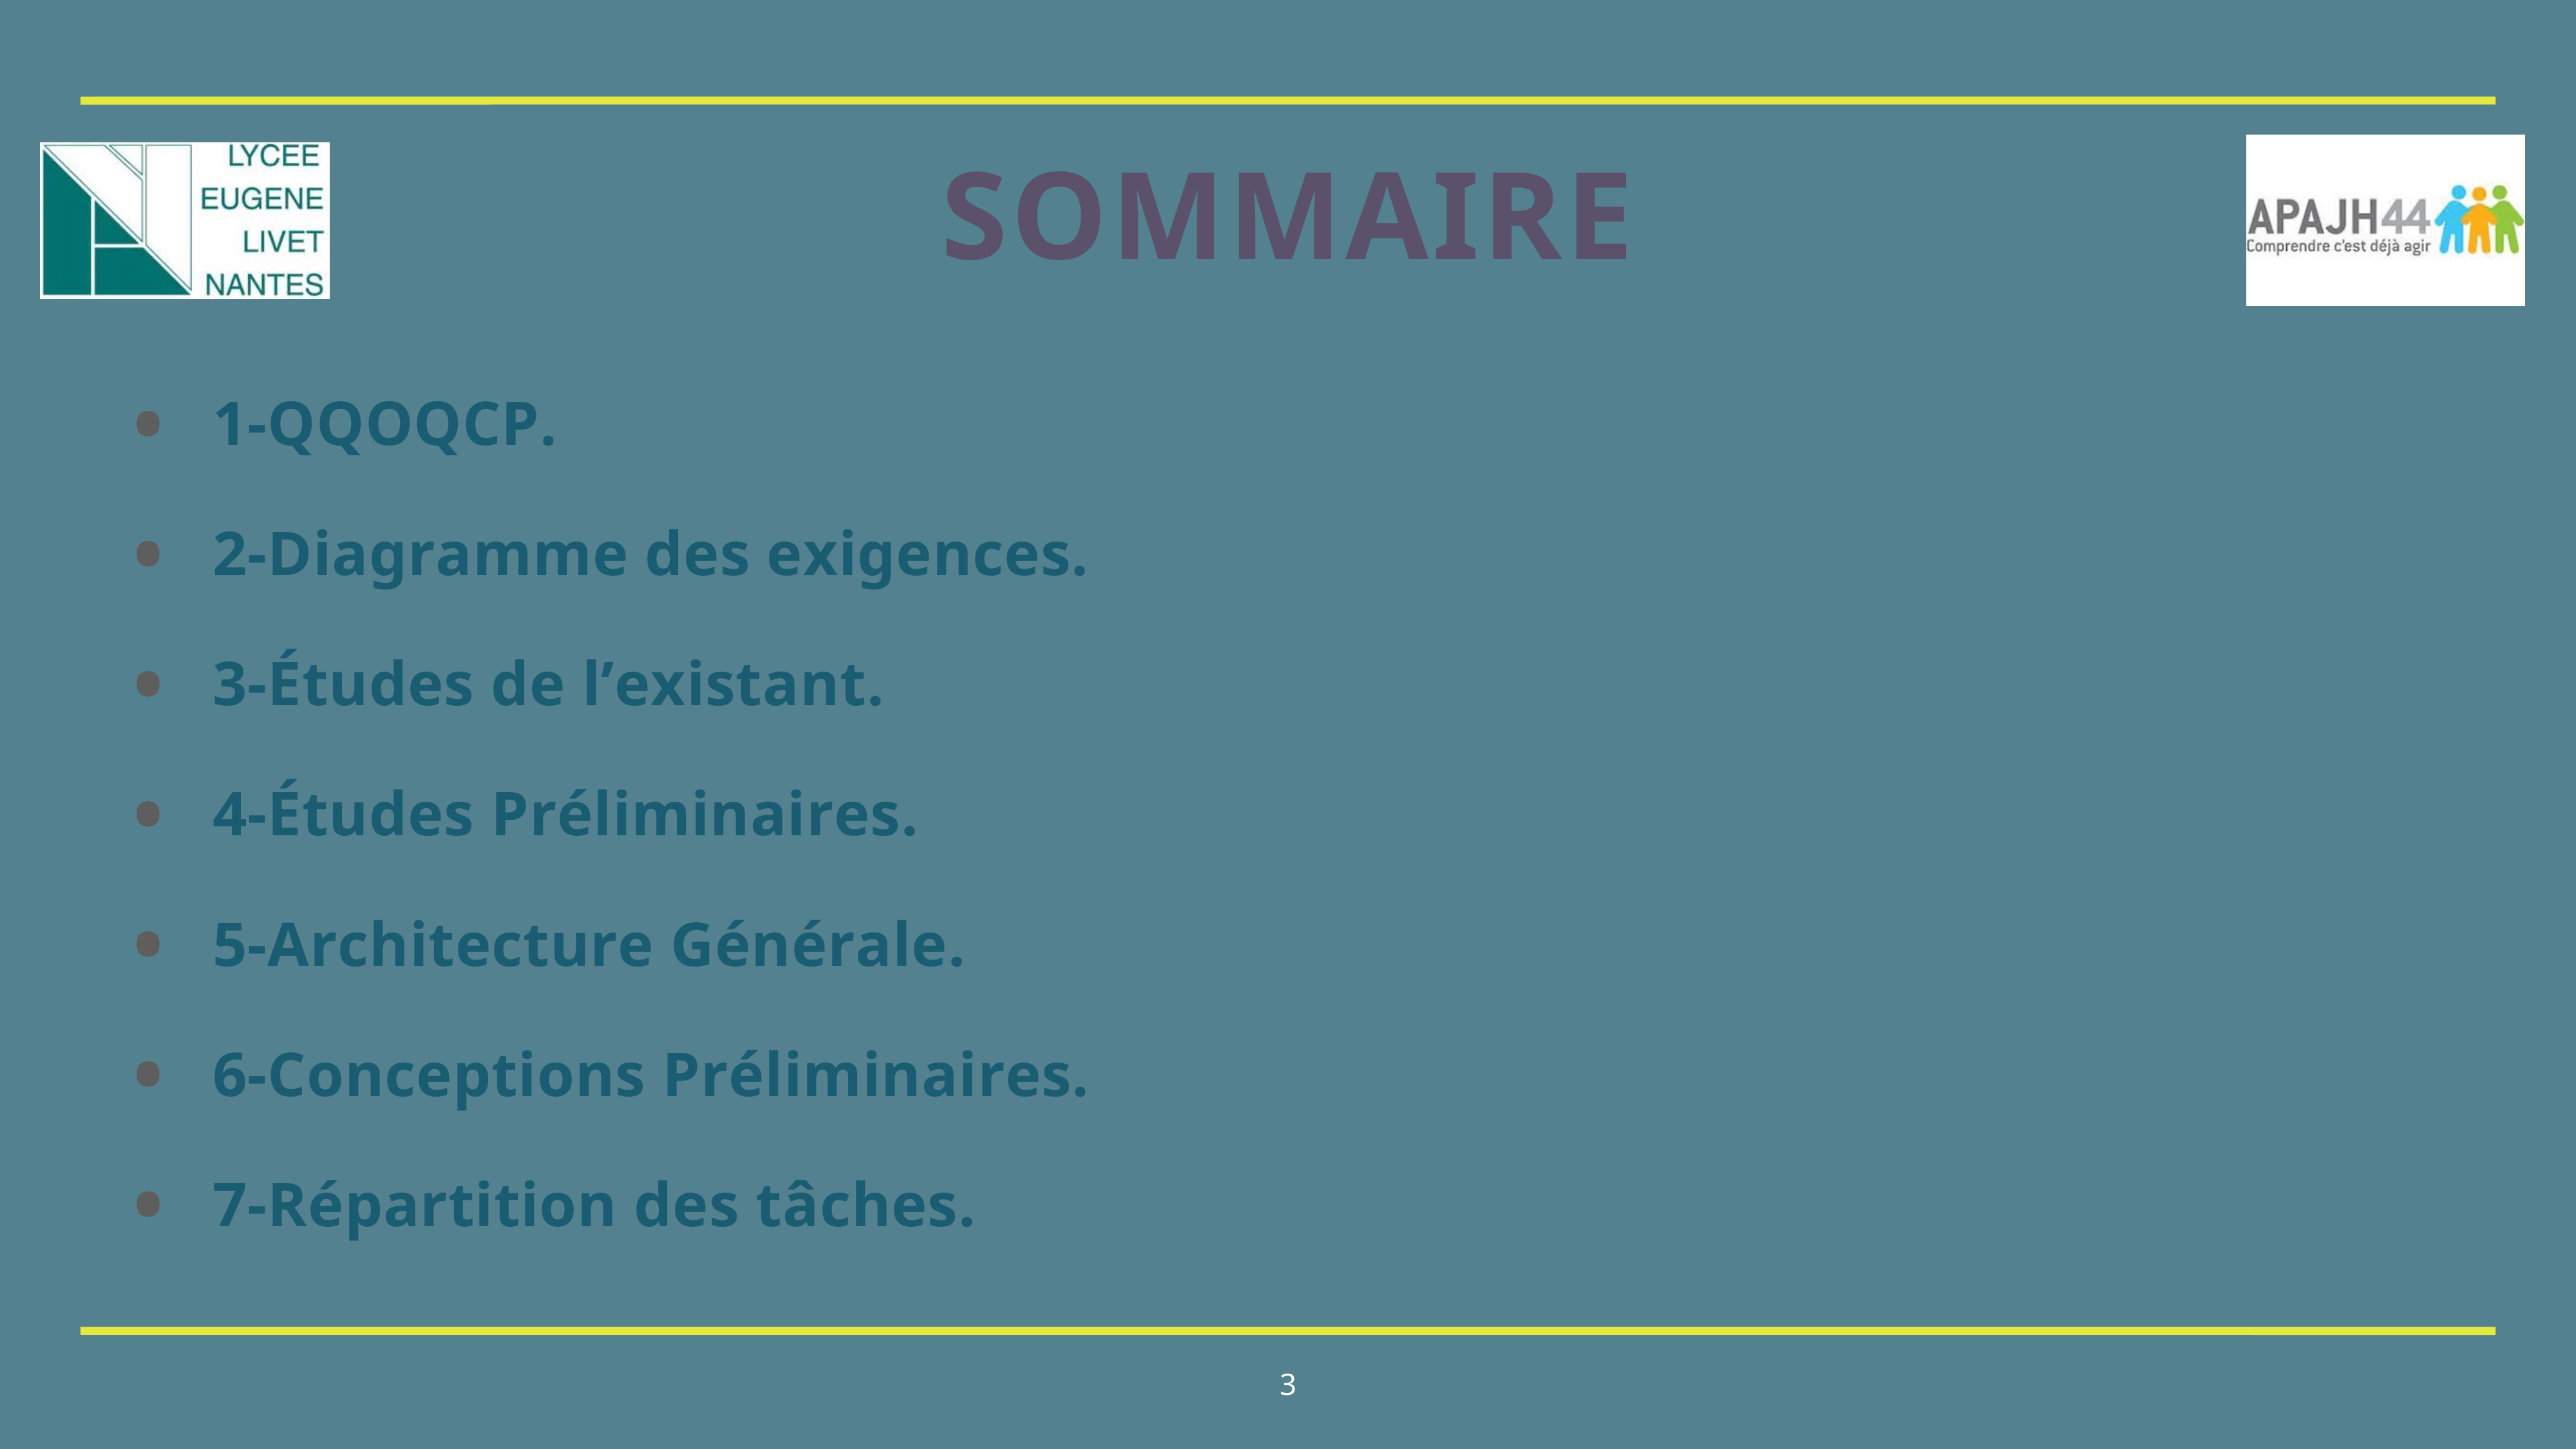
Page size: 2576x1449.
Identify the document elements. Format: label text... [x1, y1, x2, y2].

picture [2246, 135, 2525, 307]
text_box [1274, 1360, 1303, 1412]
picture [40, 142, 330, 299]
text_box 1-QQOQCP. 2-Diagramme des exigences. 3-Études de l’existant. 4-Études Préliminaires. 5-Architecture Générale. 6-Conceptions Préliminaires. 7-Répartition des tâches. [123, 292, 1855, 1331]
title SOMMAIRE [861, 110, 1715, 292]
